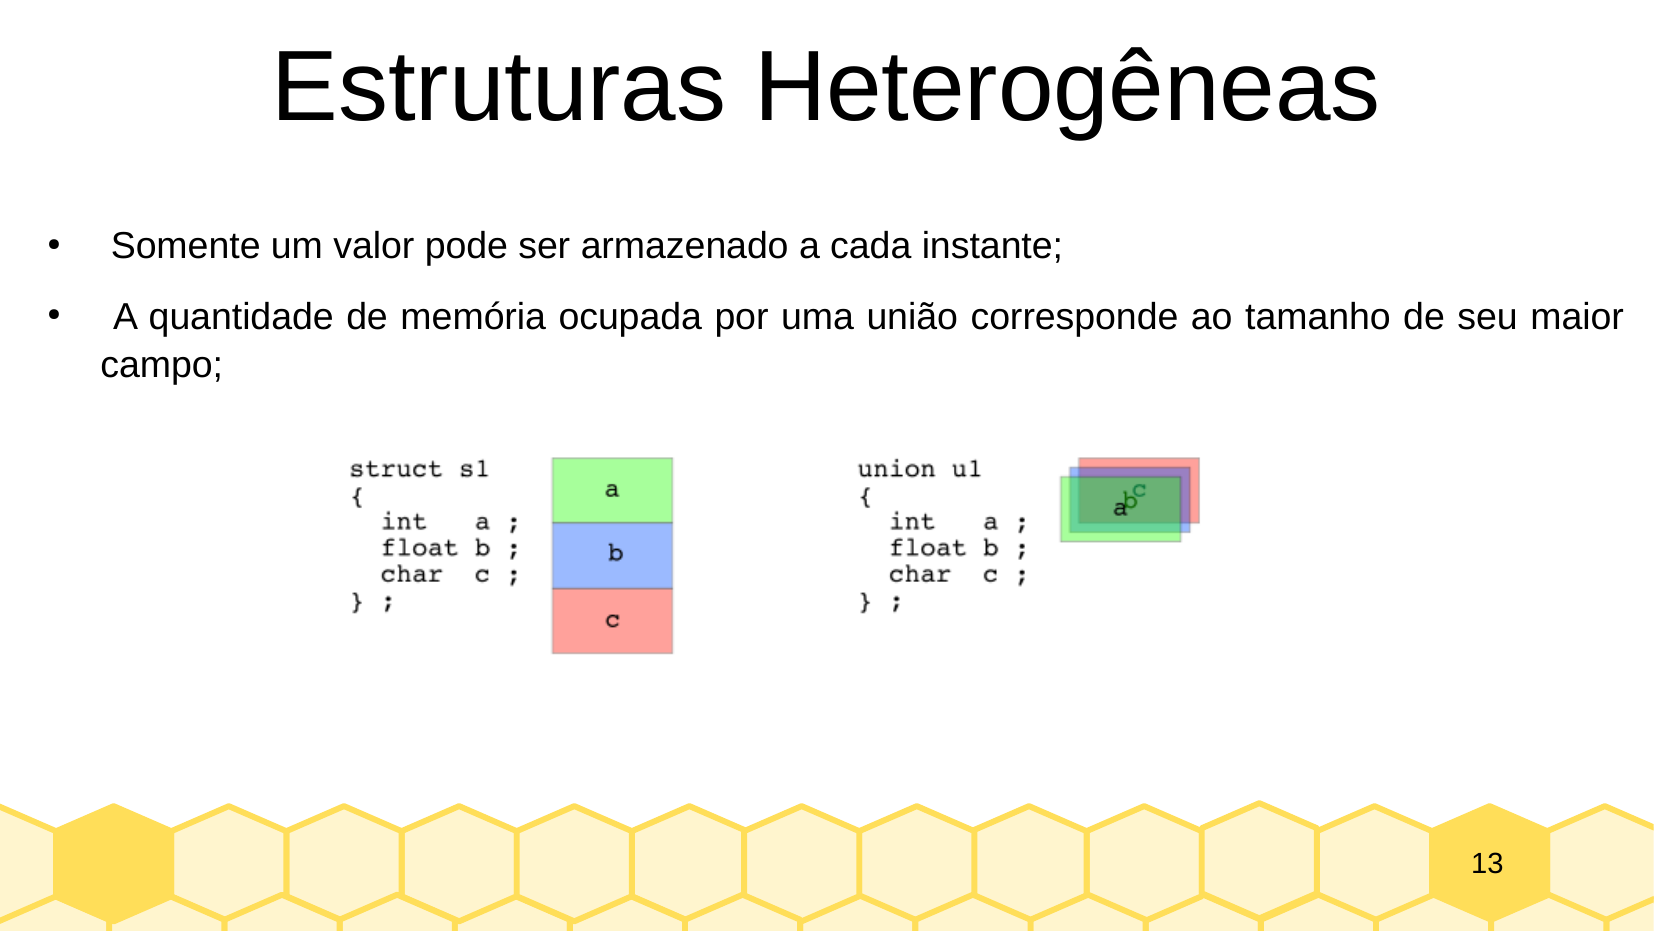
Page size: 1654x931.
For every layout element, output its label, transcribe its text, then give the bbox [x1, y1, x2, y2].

picture [326, 442, 1211, 659]
list Somente um valor pode ser armazenado a cada instante; A quantidade de memória ocupada por uma união corresponde ao tamanho de seu maior campo; [29, 218, 1625, 414]
title Estruturas Heterogêneas [29, 11, 1625, 160]
